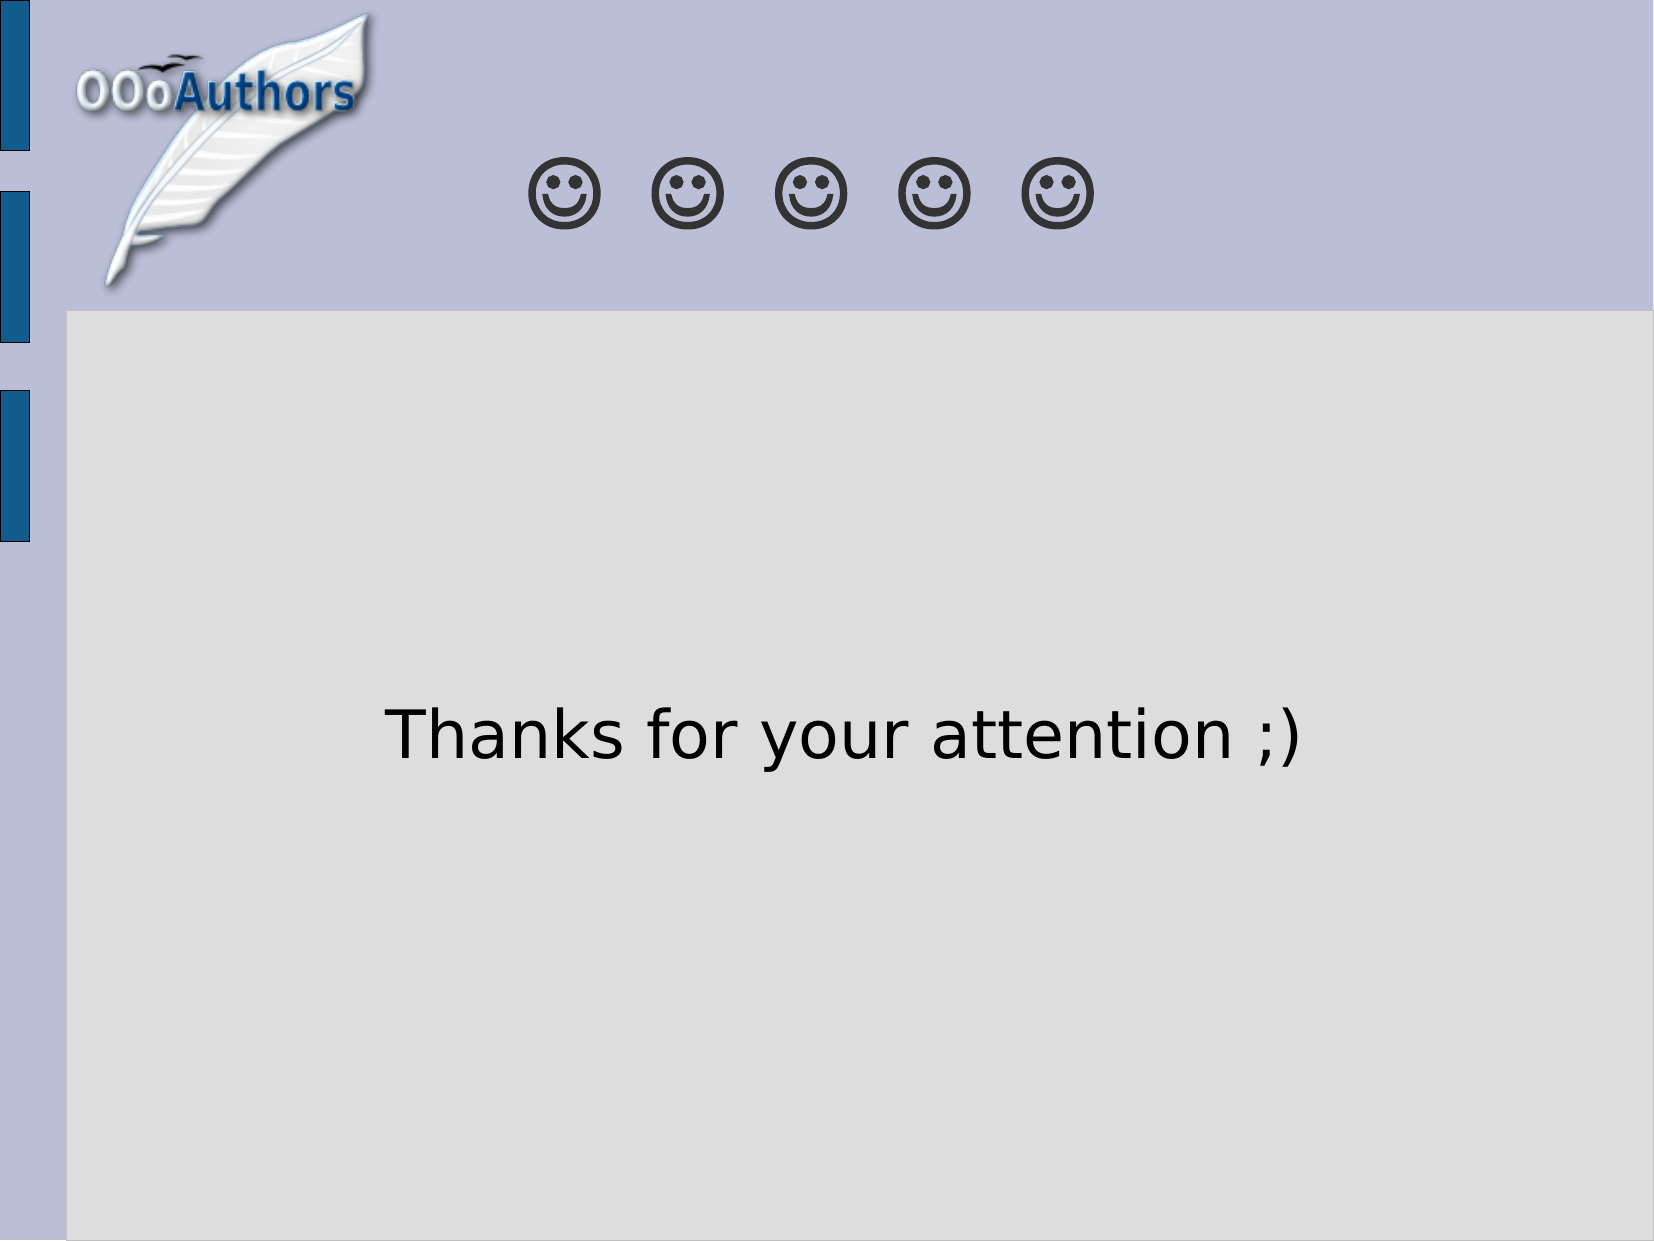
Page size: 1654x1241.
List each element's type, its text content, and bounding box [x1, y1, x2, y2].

title ☺ ☺ ☺ ☺ ☺ [121, 91, 1534, 299]
subtitle Thanks for your attention ;) [121, 344, 1534, 1127]
picture [64, 0, 384, 302]
